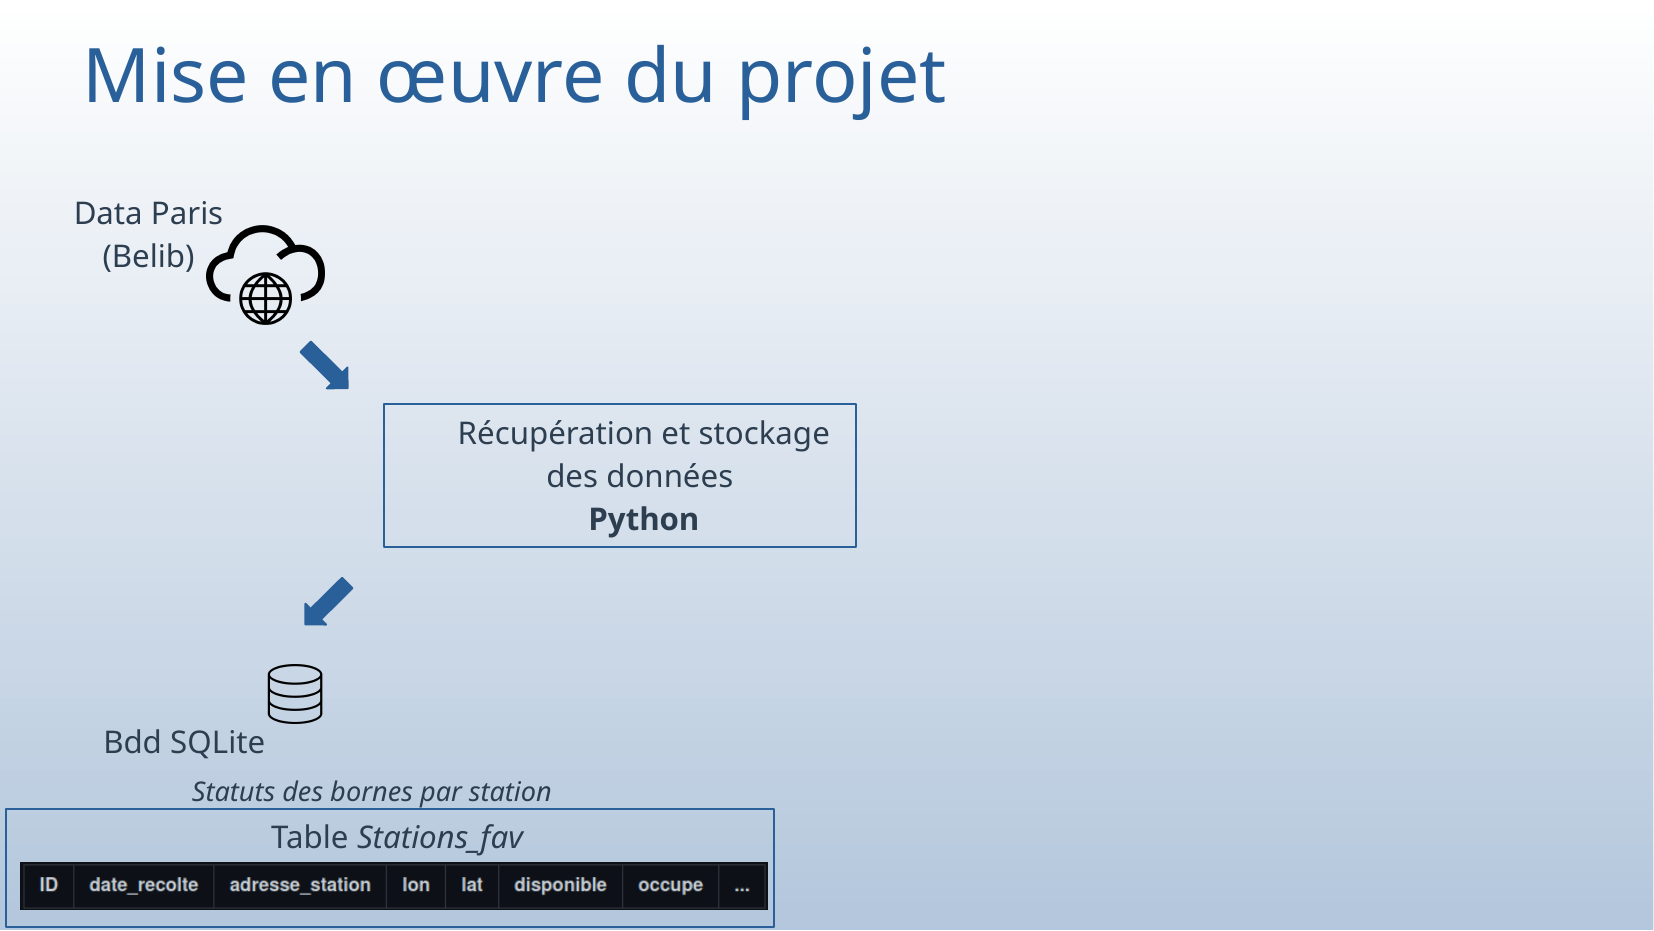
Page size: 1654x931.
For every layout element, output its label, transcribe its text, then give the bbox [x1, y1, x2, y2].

text_box Data Paris (Belib) [59, 171, 266, 296]
text_box Table Stations_fav [227, 811, 567, 863]
text_box [5, 224, 1595, 931]
text_box Récupération et stockage des données Python [383, 413, 857, 537]
text_box Bdd SQLite [88, 679, 296, 804]
title Mise en œuvre du projet [82, 0, 1571, 151]
text_box Statuts des bornes par station [177, 750, 680, 808]
picture [265, 664, 325, 724]
picture [206, 225, 325, 325]
picture [20, 862, 768, 910]
